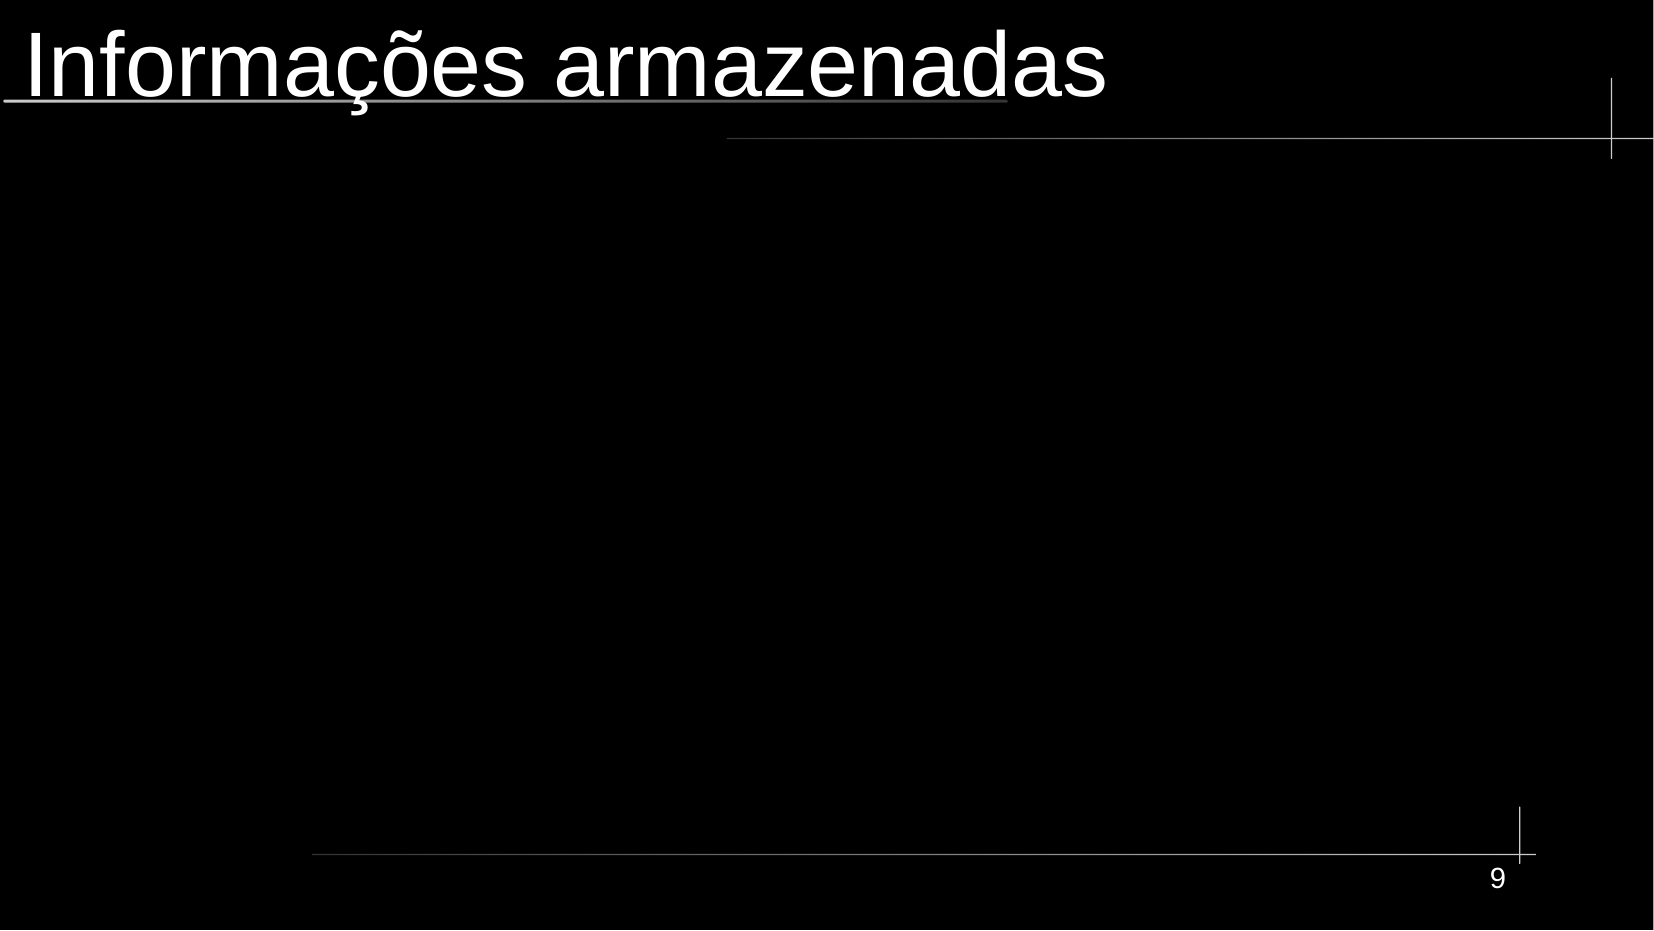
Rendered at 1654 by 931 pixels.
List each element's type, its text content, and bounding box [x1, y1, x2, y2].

title Informações armazenadas [23, 11, 1589, 119]
